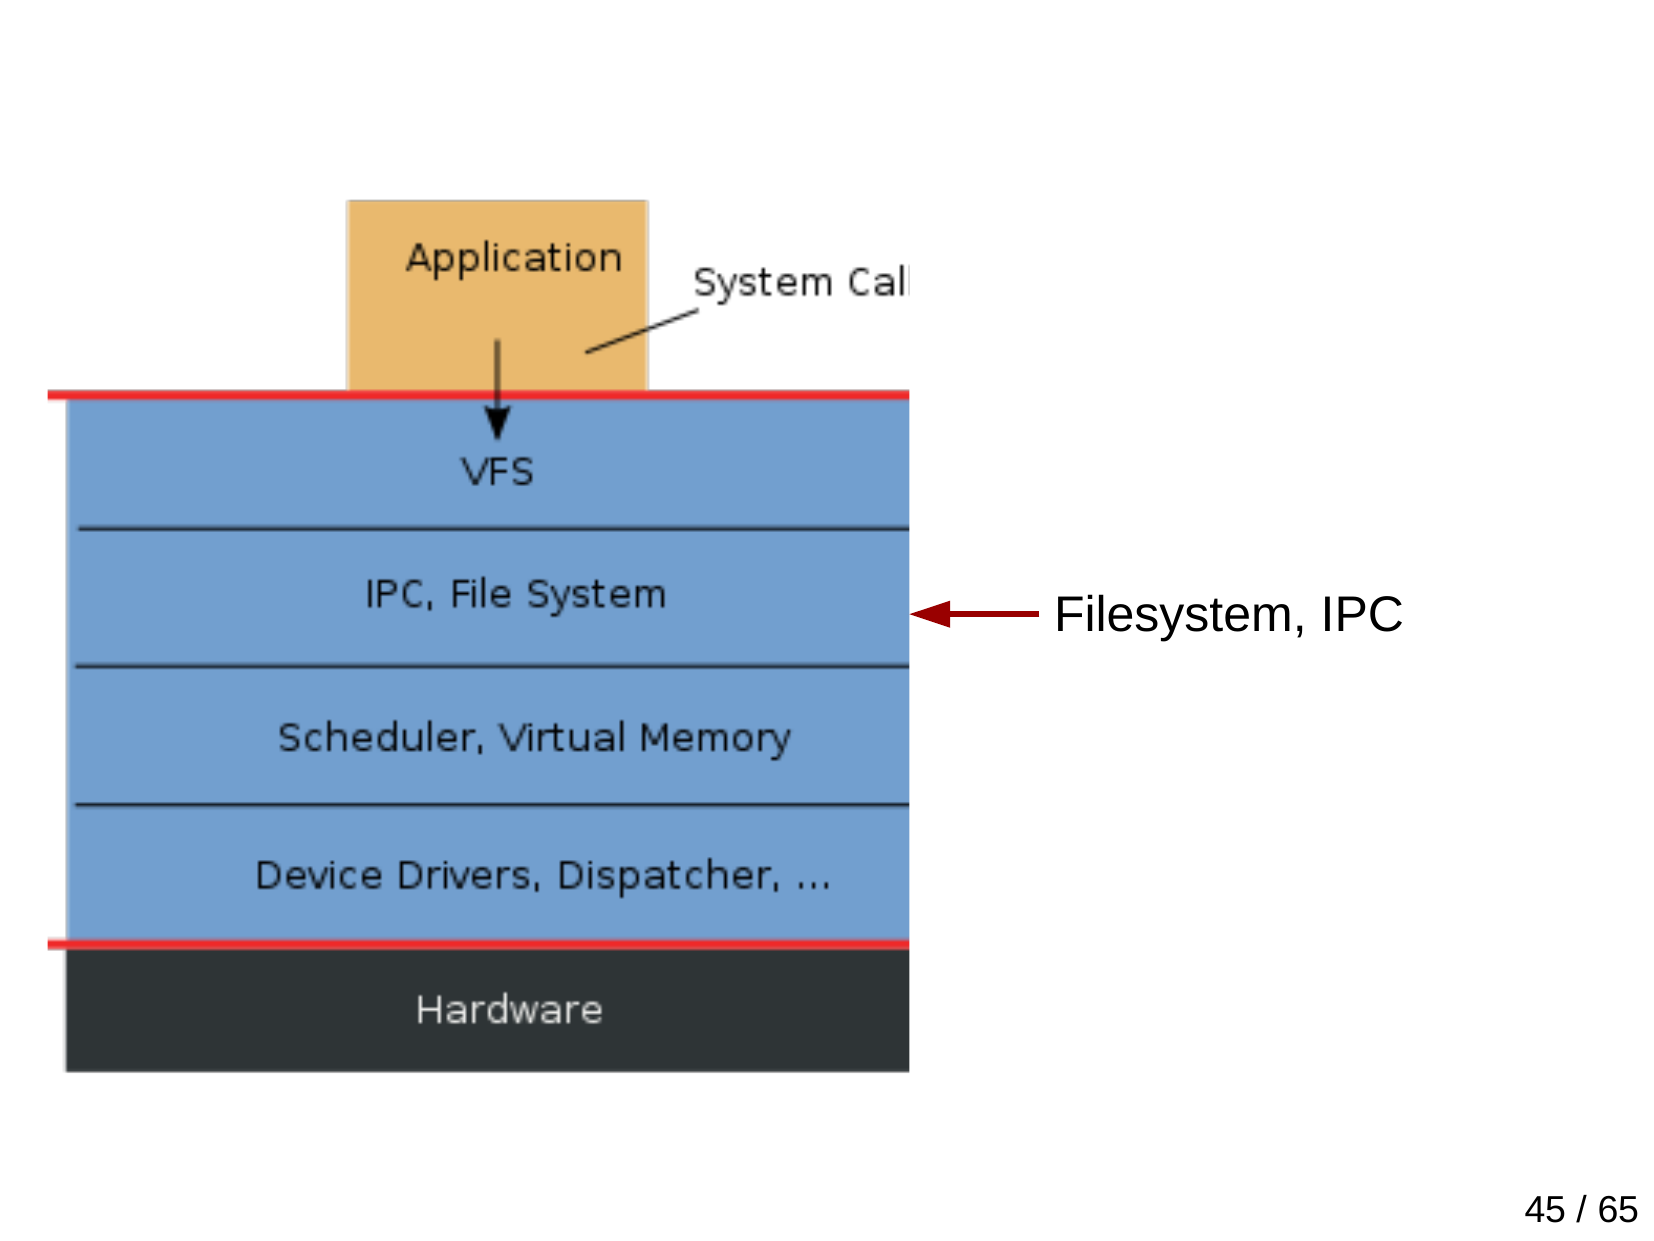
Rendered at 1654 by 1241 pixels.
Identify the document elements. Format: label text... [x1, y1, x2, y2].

picture [47, 188, 910, 1123]
text_box <number> / 65 [1380, 1181, 1654, 1238]
text_box Filesystem, IPC [1039, 578, 1420, 650]
